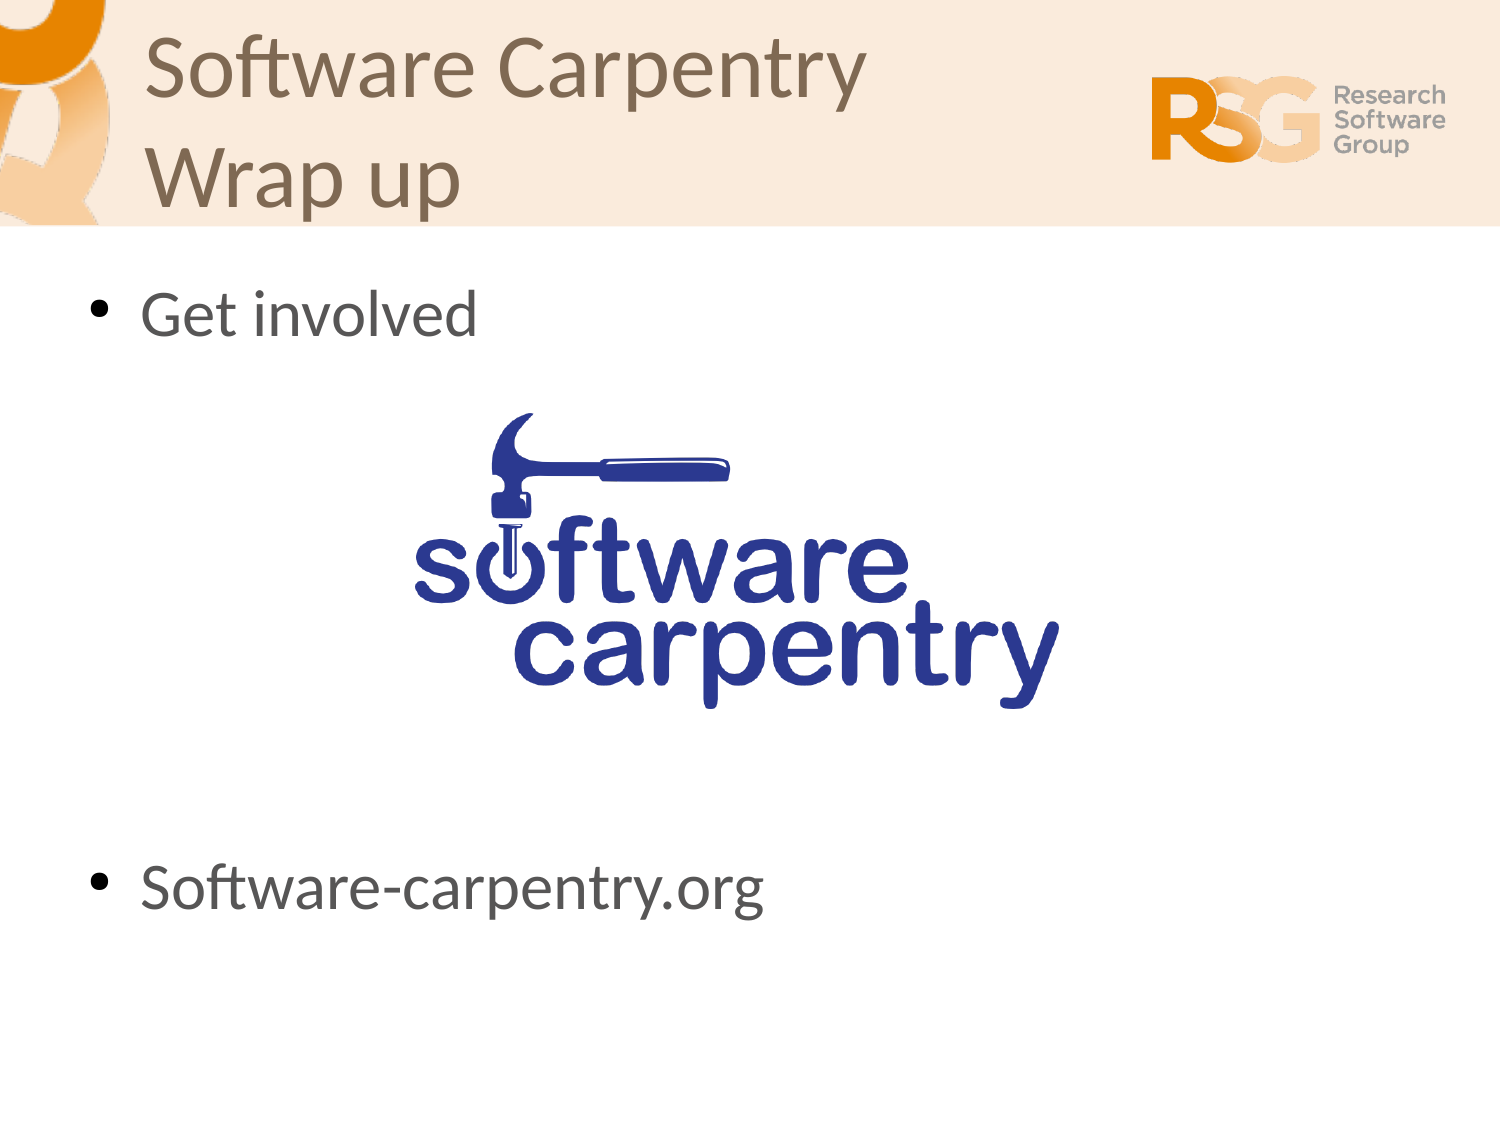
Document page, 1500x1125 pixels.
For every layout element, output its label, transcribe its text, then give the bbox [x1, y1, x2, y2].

title Software Carpentry Wrap up [129, 21, 1128, 210]
picture [0, 0, 113, 225]
list Software-carpentry.org [54, 835, 1426, 975]
list Get involved [54, 262, 1425, 402]
picture [415, 413, 1059, 709]
picture [1100, 27, 1497, 212]
